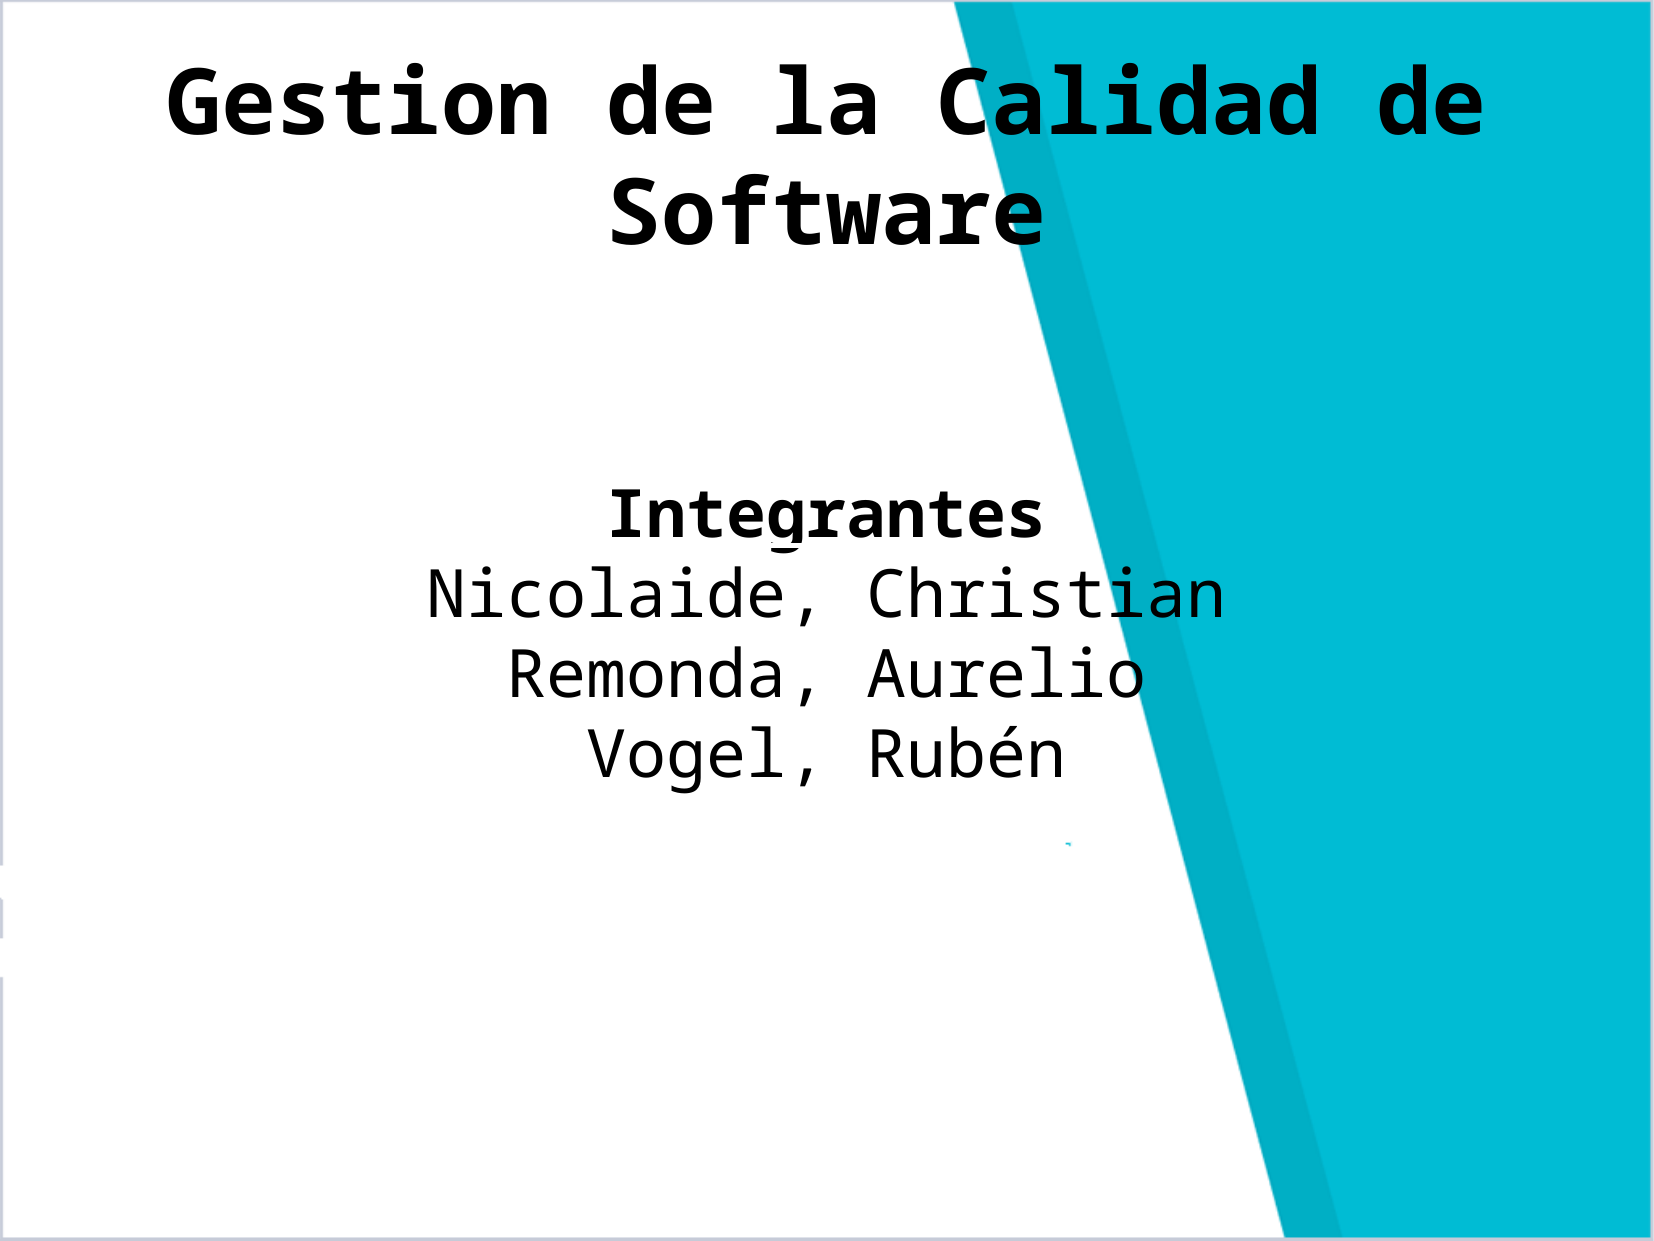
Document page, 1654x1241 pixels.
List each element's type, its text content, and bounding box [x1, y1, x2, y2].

picture [0, 0, 1654, 1241]
text_box Integrantes Nicolaide, Christian Remonda, Aurelio Vogel, Rubén [82, 271, 1571, 991]
text_box Gestion de la Calidad de Software [82, 49, 1571, 257]
